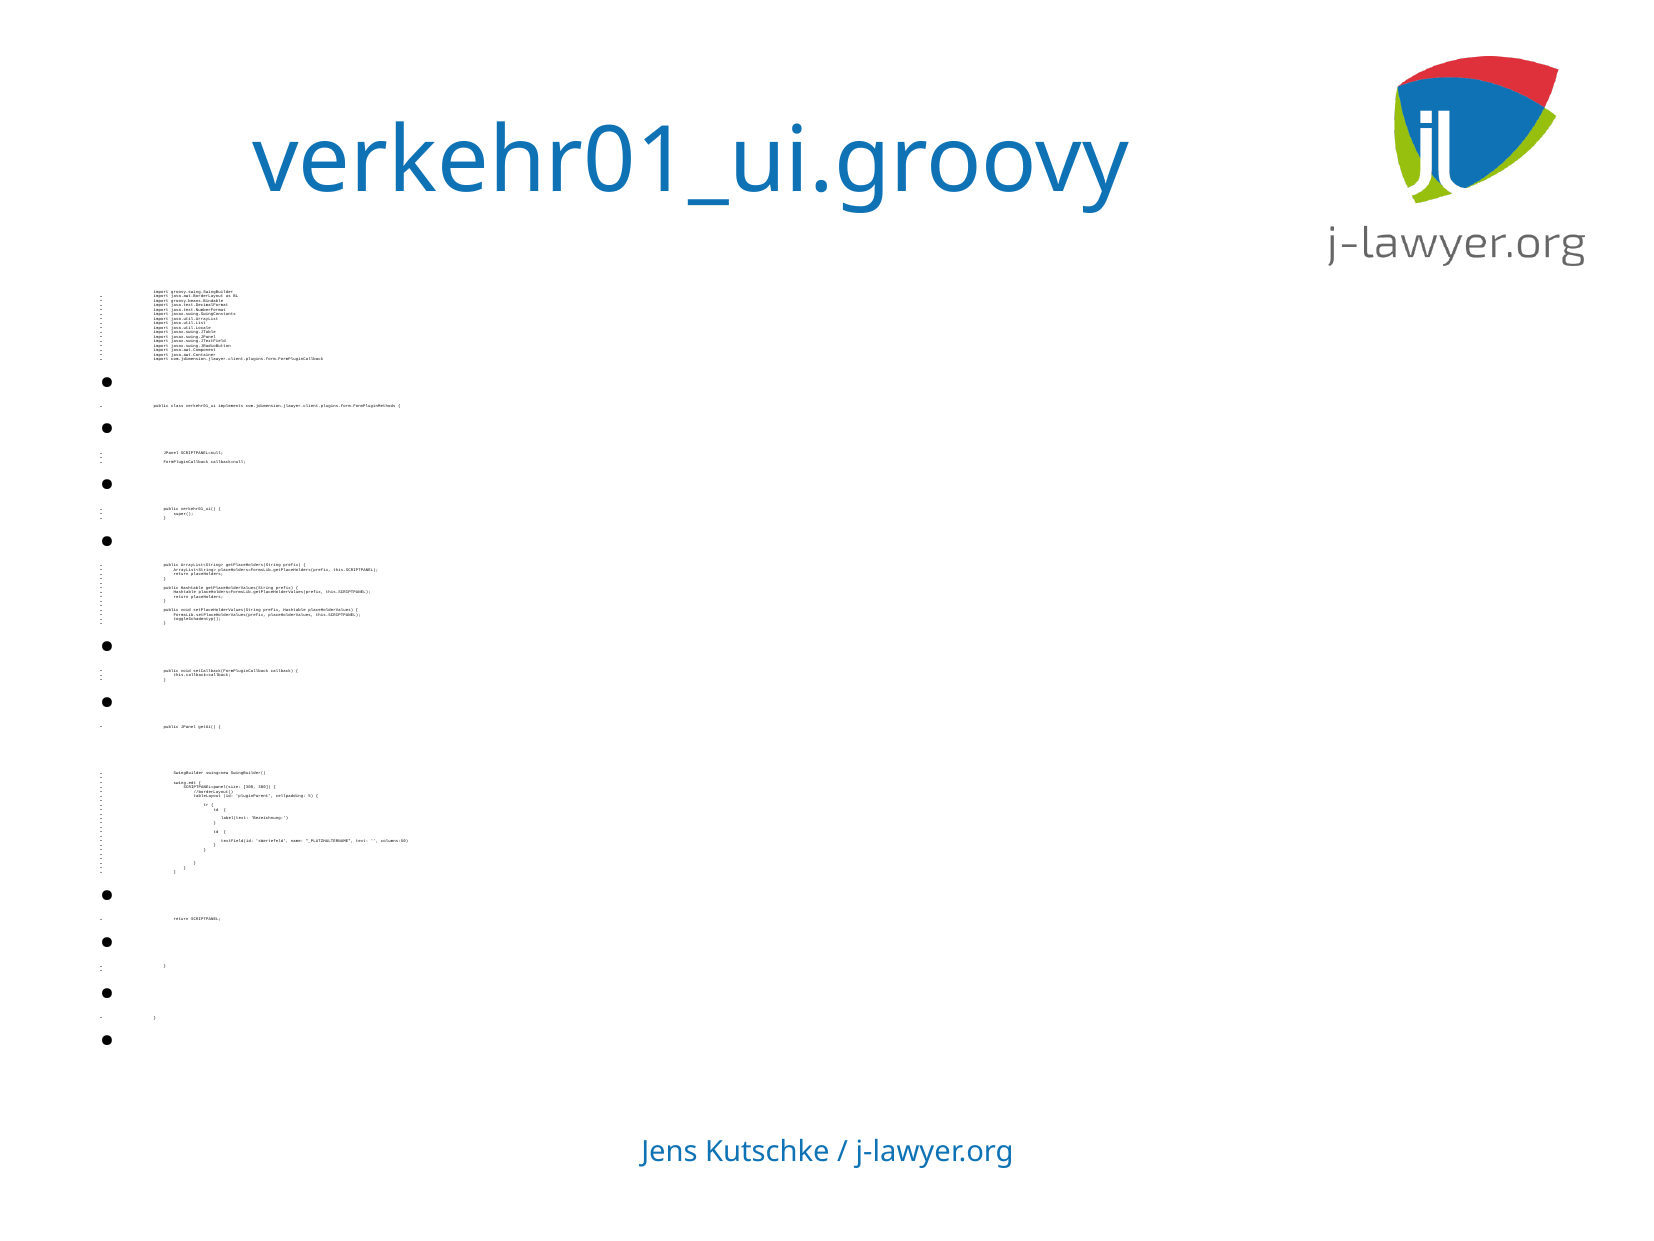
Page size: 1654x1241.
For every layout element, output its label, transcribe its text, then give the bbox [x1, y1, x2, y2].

title verkehr01_ui.groovy [82, 52, 1300, 260]
list import groovy.swing.SwingBuilder import java.awt.BorderLayout as BL import groovy.beans.Bindable import java.text.DecimalFormat import java.text.NumberFormat import javax.swing.SwingConstants import java.util.ArrayList import java.util.List import java.util.Locale import javax.swing.JTable import javax.swing.JPanel import javax.swing.JTextField import javax.swing.JRadioButton import java.awt.Component import java.awt.Container import com.jdimension.jlawyer.client.plugins.form.FormPluginCallback public class verkehr01_ui implements com.jdimension.jlawyer.client.plugins.form.FormPluginMethods { JPanel SCRIPTPANEL=null; FormPluginCallback callback=null; public verkehr01_ui() { super(); } public ArrayList<String> getPlaceHolders(String prefix) { ArrayList<String> placeHolders=FormsLib.getPlaceHolders(prefix, this.SCRIPTPANEL); return placeHolders; } public Hashtable getPlaceHolderValues(String prefix) { Hashtable placeHolders=FormsLib.getPlaceHolderValues(prefix, this.SCRIPTPANEL); return placeHolders; } public void setPlaceHolderValues(String prefix, Hashtable placeHolderValues) { FormsLib.setPlaceHolderValues(prefix, placeHolderValues, this.SCRIPTPANEL); toggleSchadentyp(); } public void setCallback(FormPluginCallback callback) { this.callback=callback; } public JPanel getUi() { SwingBuilder swing=new SwingBuilder() swing.edt { SCRIPTPANEL=panel(size: [300, 300]) { //borderLayout() tableLayout (id: 'pluginParent', cellpadding: 5) { tr { td { label(text: 'Bezeichnung:') } td { textField(id: 'sWertefeld', name: "_PLATZHALTERNAME", text: '', columns:50) } } } } } return SCRIPTPANEL; } } [82, 290, 1571, 1080]
picture [1328, 56, 1585, 266]
